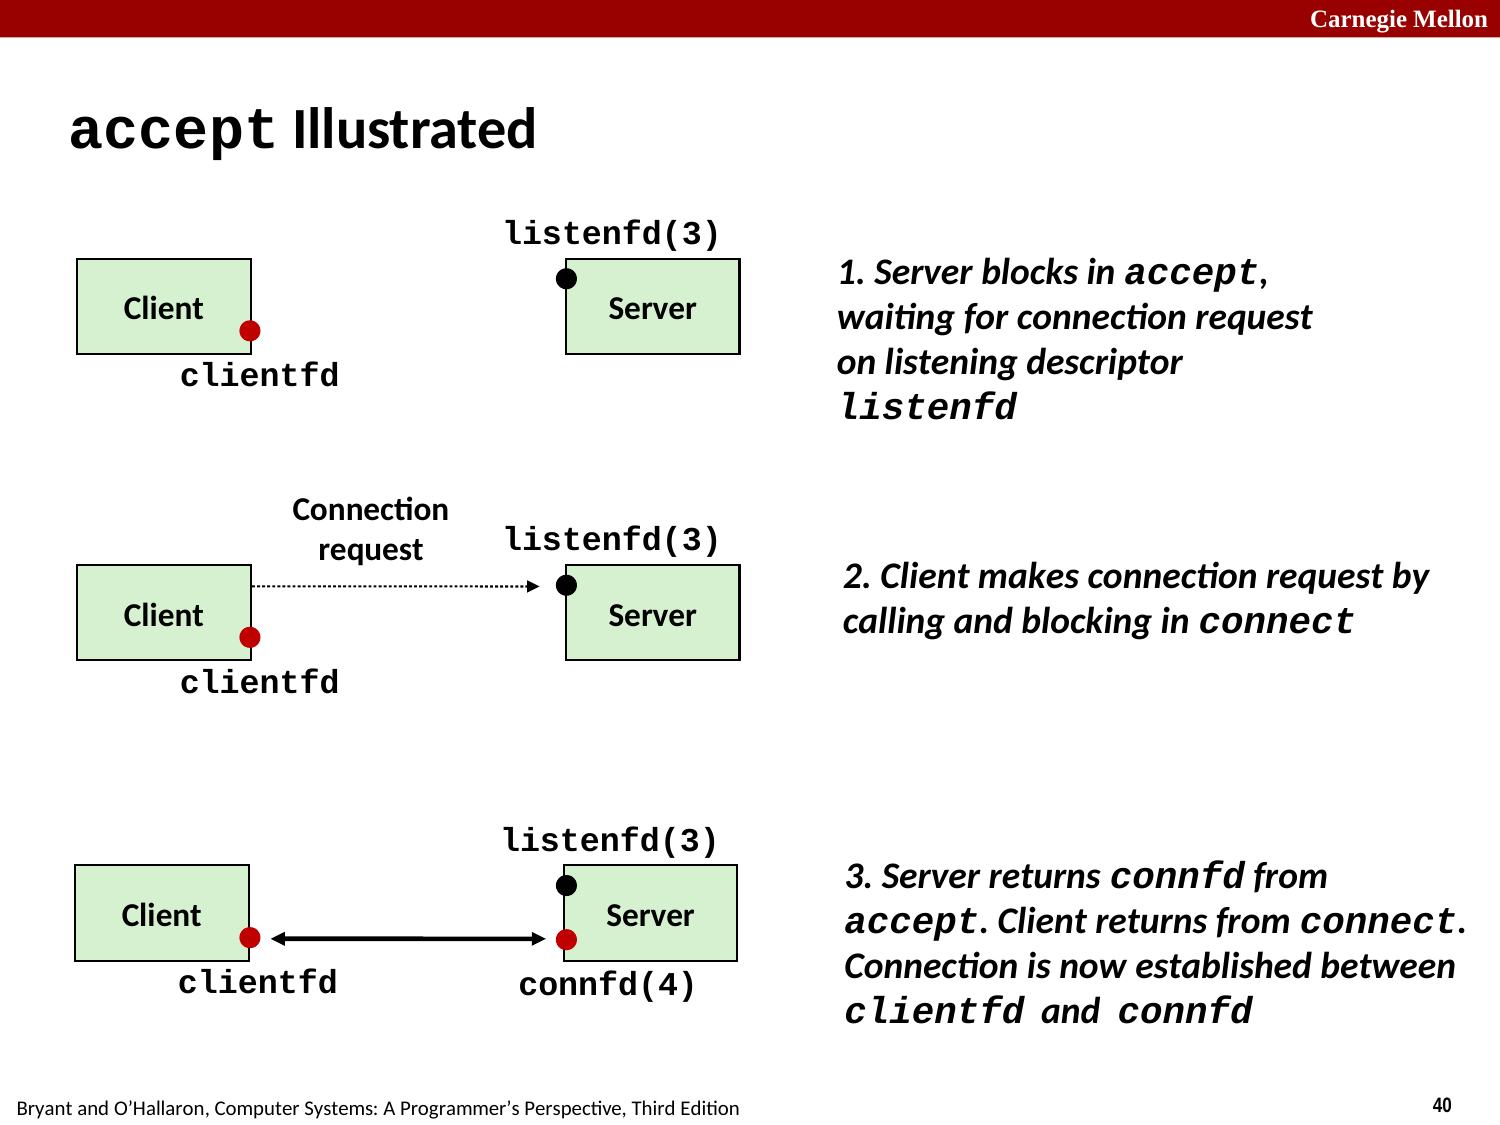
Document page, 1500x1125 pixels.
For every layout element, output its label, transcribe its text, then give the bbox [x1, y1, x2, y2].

text_box connfd(4) [503, 954, 714, 1010]
text_box listenfd(3) [485, 810, 735, 866]
text_box [555, 875, 577, 897]
text_box clientfd [165, 345, 355, 401]
text_box [555, 929, 577, 951]
text_box Server [563, 865, 738, 961]
text_box [239, 626, 261, 648]
text_box [239, 320, 261, 342]
title accept Illustrated [53, 78, 1429, 173]
text_box Server [565, 258, 740, 354]
text_box Client [75, 865, 249, 961]
text_box [555, 574, 577, 596]
text_box [239, 927, 261, 949]
text_box Client [77, 565, 251, 661]
text_box clientfd [162, 952, 353, 1008]
text_box [555, 268, 577, 290]
text_box Client [77, 258, 251, 354]
text_box Connection request [277, 479, 465, 575]
text_box listenfd(3) [487, 203, 737, 259]
text_box listenfd(3) [487, 510, 737, 565]
text_box Server [565, 565, 740, 661]
text_box clientfd [165, 652, 355, 708]
text_box 3. Server returns connfd from accept. Client returns from connect. Connection is now established between clientfd and connfd [829, 843, 1488, 1039]
text_box 2. Client makes connection request by calling and blocking in connect [828, 543, 1463, 649]
text_box 1. Server blocks in accept, waiting for connection request on listening descriptor listenfd [822, 239, 1363, 435]
